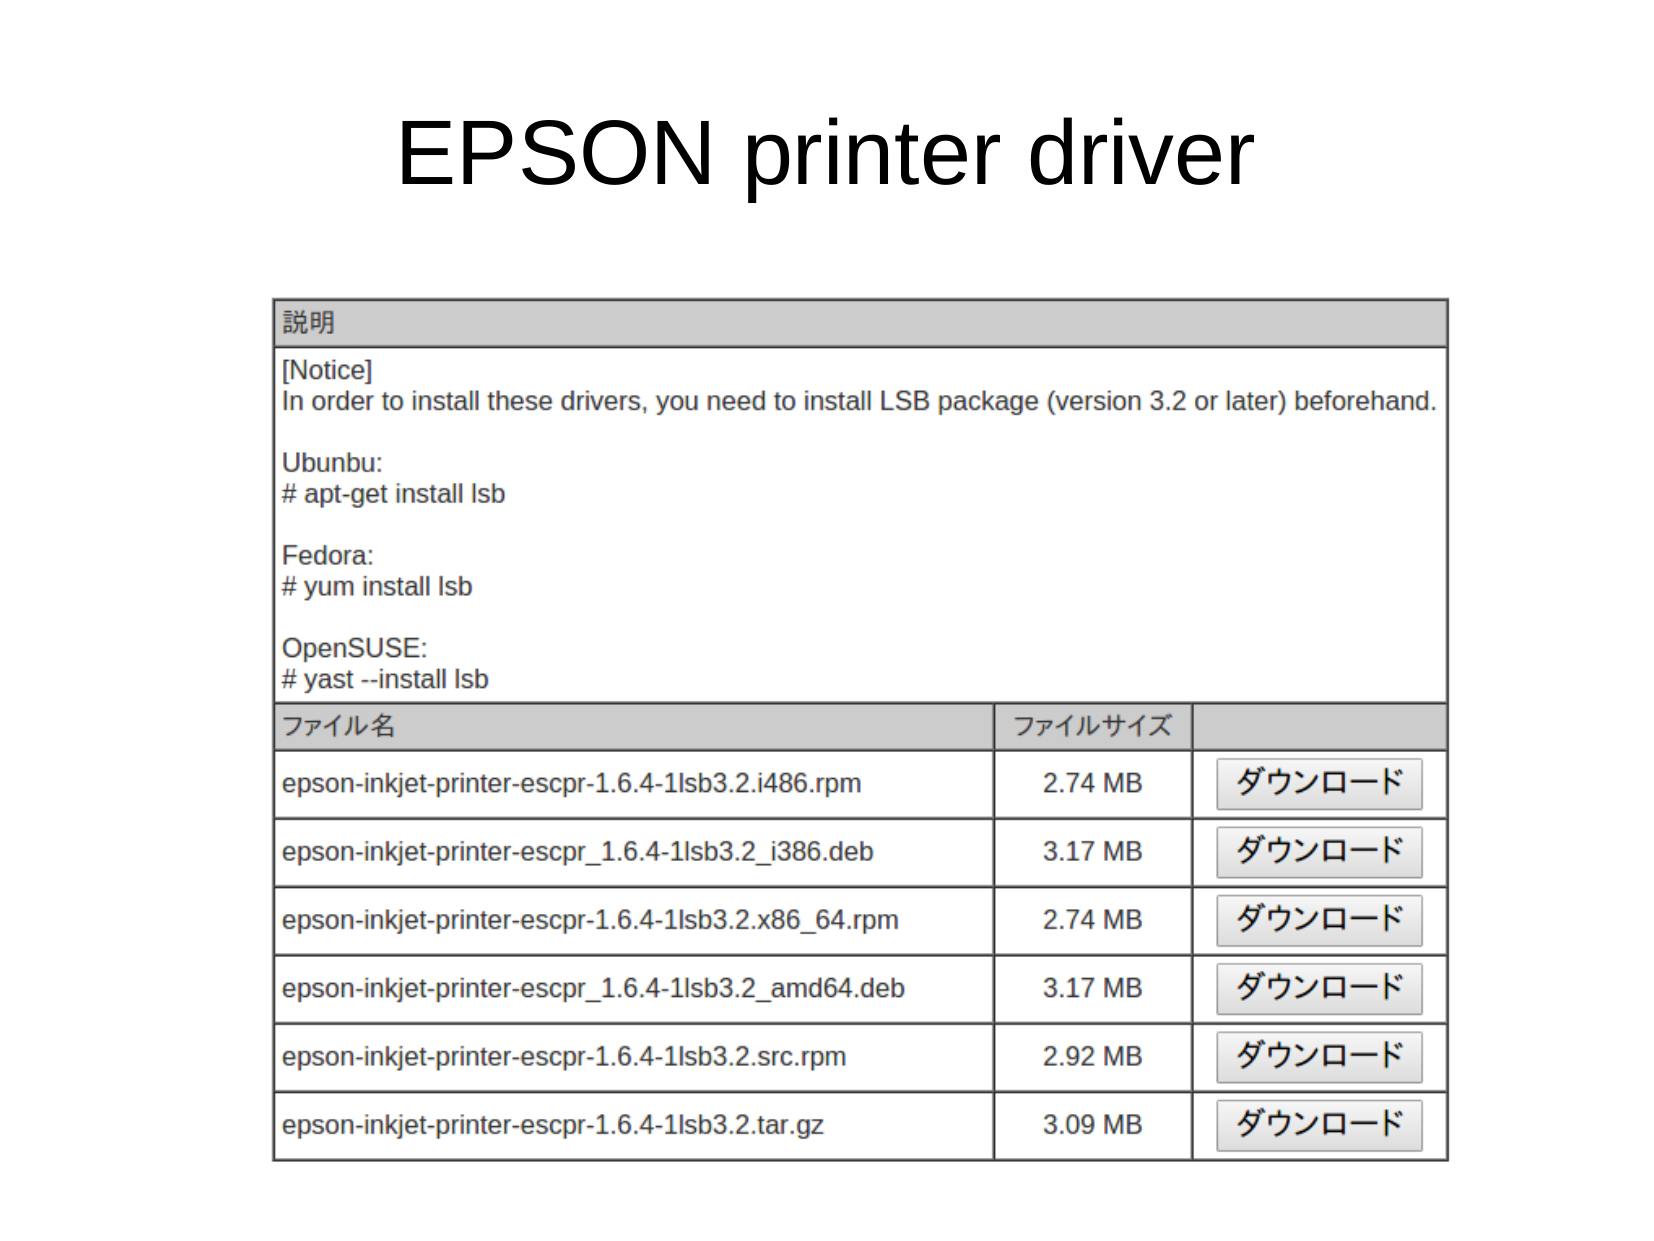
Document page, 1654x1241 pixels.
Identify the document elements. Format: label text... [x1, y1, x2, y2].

picture [269, 290, 1459, 1170]
title EPSON printer driver [82, 49, 1571, 257]
